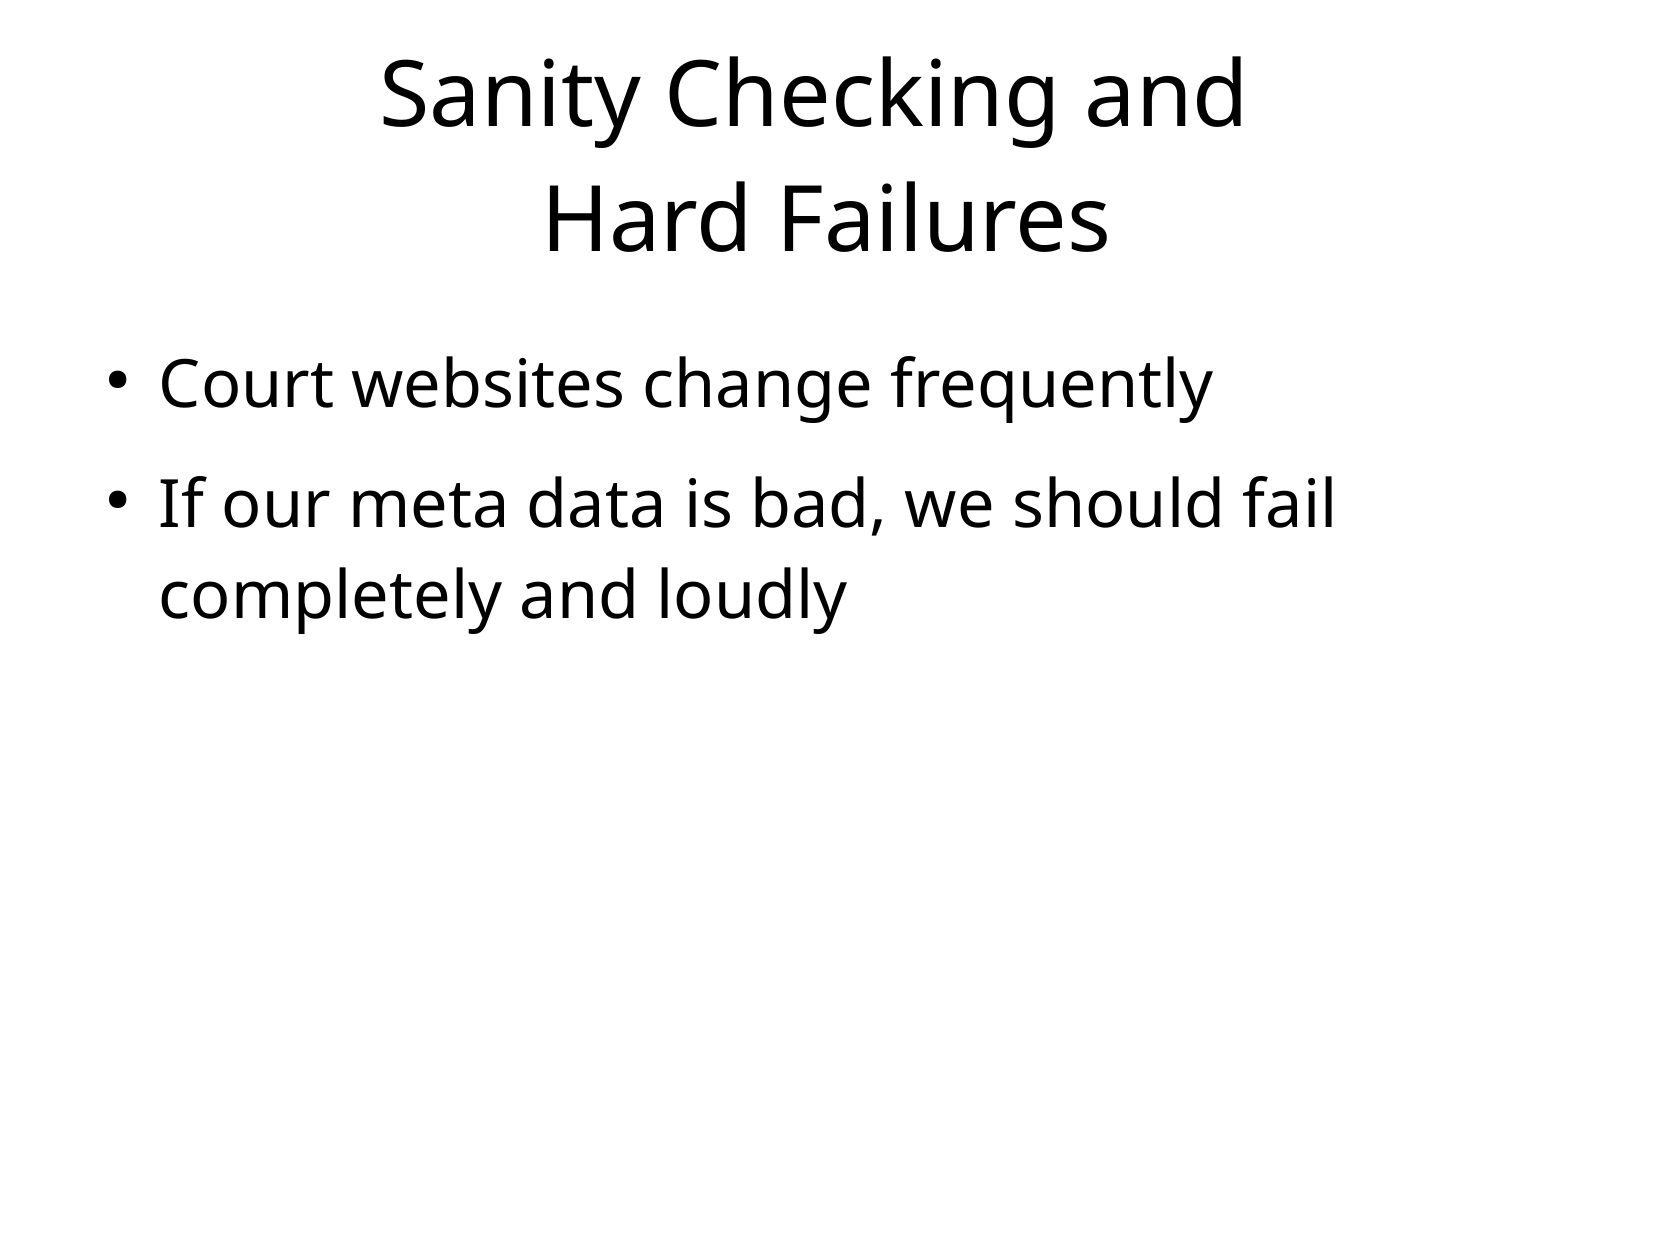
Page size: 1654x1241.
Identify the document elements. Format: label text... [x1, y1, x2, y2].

title Sanity Checking and Hard Failures [82, 40, 1571, 266]
list Court websites change frequently If our meta data is bad, we should fail completely and loudly [88, 336, 1577, 1155]
